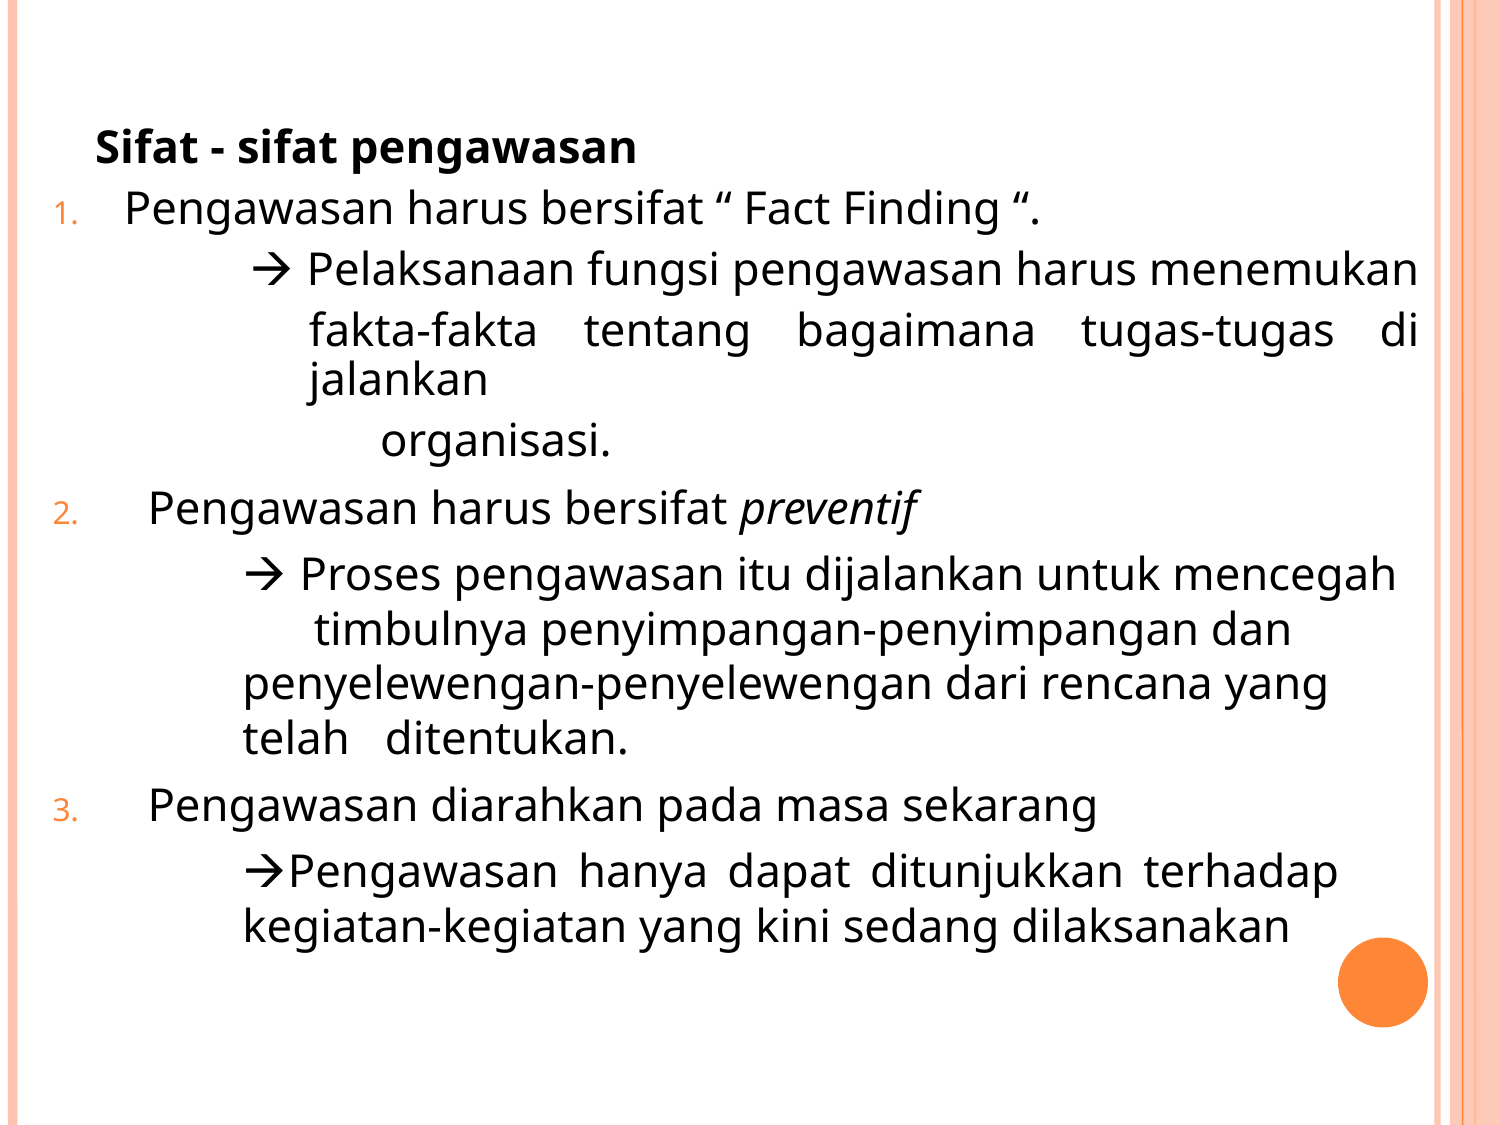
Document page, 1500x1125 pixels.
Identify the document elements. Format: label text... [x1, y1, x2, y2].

list Sifat - sifat pengawasan Pengawasan harus bersifat “ Fact Finding “.  Pelaksanaan fungsi pengawasan harus menemukan fakta-fakta tentang bagaimana tugas-tugas di jalankan organisasi. Pengawasan harus bersifat preventif  Proses pengawasan itu dijalankan untuk mencegah timbulnya penyimpangan-penyimpangan dan penyelewengan-penyelewengan dari rencana yang telah ditentukan. Pengawasan diarahkan pada masa sekarang Pengawasan hanya dapat ditunjukkan terhadap kegiatan-kegiatan yang kini sedang dilaksanakan [37, 50, 1436, 1051]
